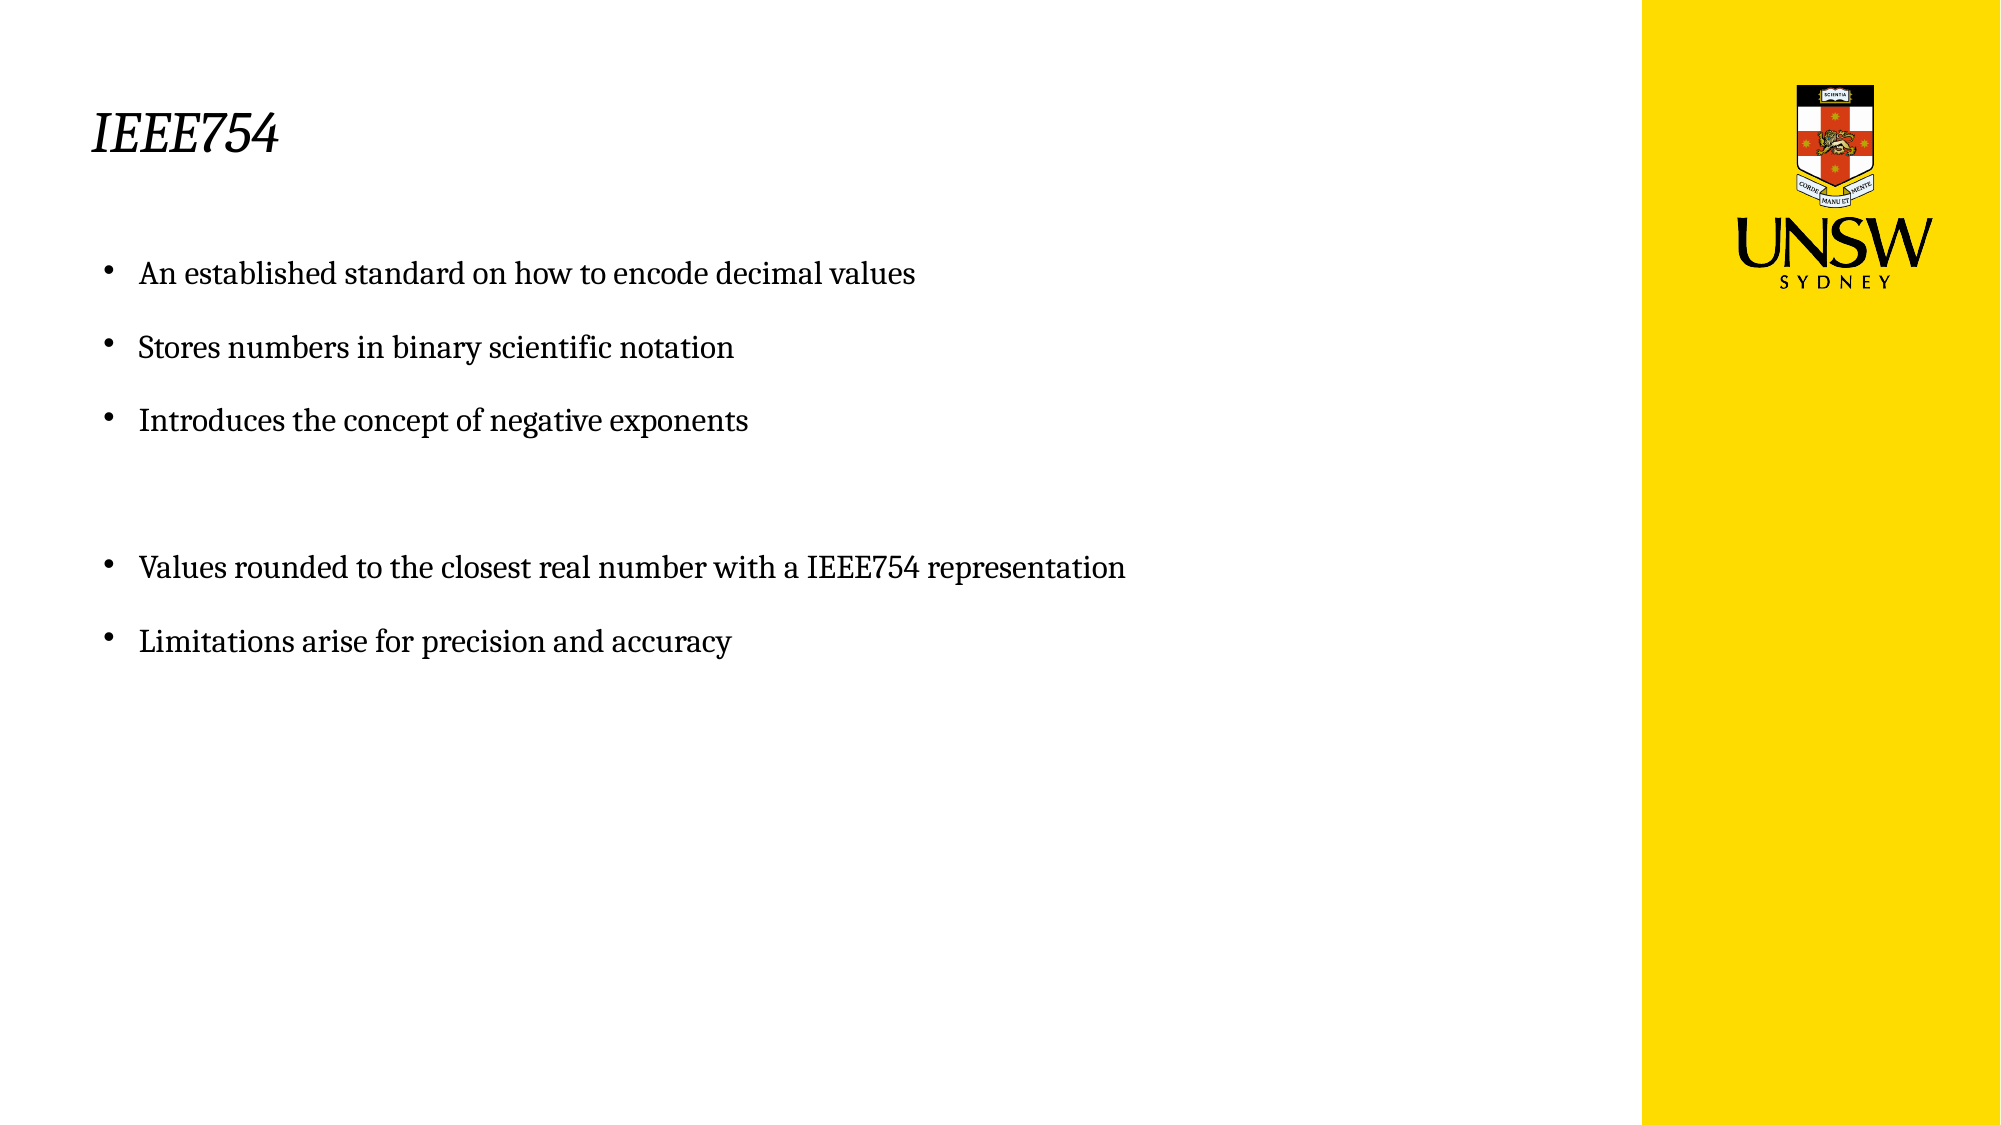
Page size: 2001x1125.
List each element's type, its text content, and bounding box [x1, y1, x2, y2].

text_box An established standard on how to encode decimal values Stores numbers in binary scientific notation Introduces the concept of negative exponents Values rounded to the closest real number with a IEEE754 representation Limitations arise for precision and accuracy [88, 243, 1609, 667]
picture [1737, 85, 1933, 289]
title IEEE754 [76, 86, 922, 212]
